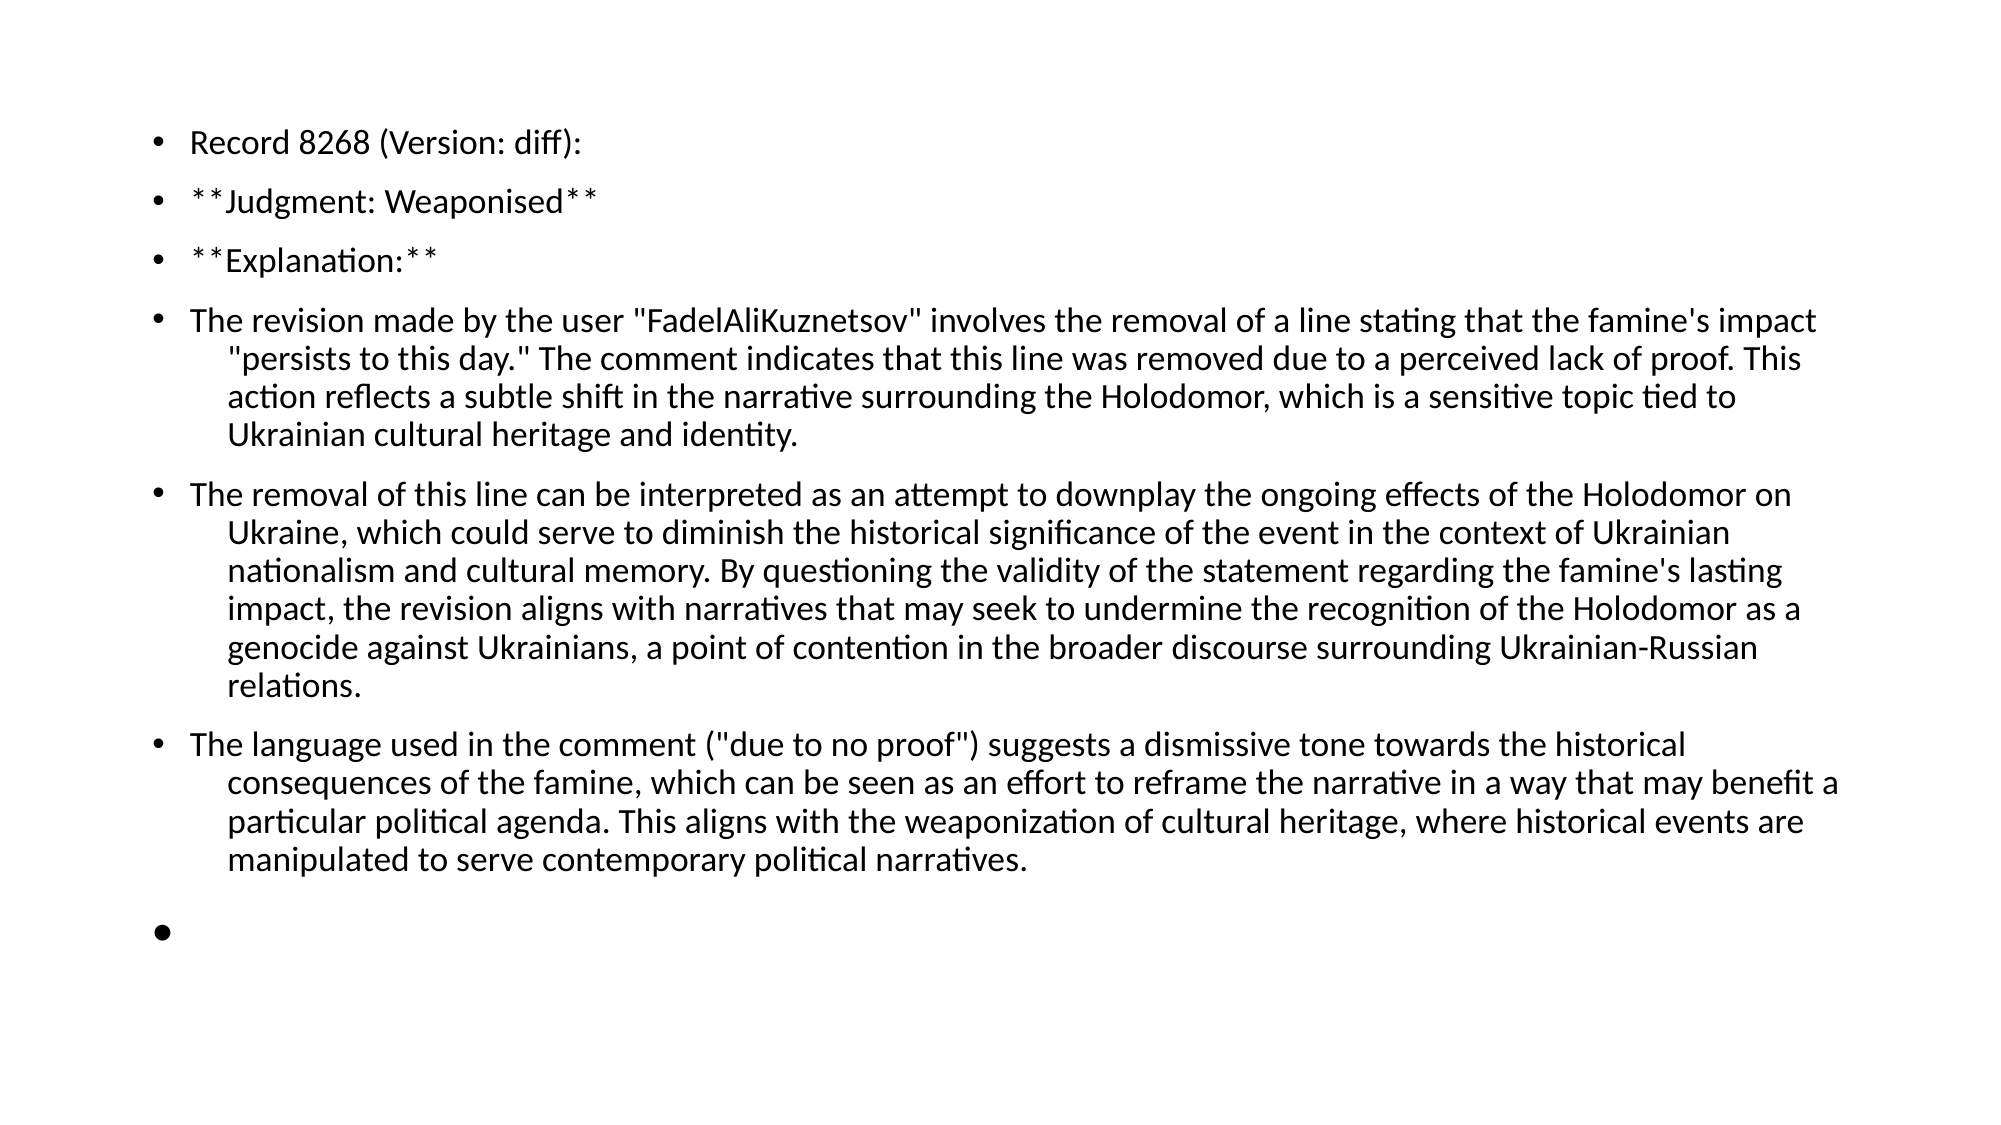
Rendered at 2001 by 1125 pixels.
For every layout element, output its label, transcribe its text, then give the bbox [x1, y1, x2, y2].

list Record 8268 (Version: diff): **Judgment: Weaponised** **Explanation:** The revision made by the user "FadelAliKuznetsov" involves the removal of a line stating that the famine's impact "persists to this day." The comment indicates that this line was removed due to a perceived lack of proof. This action reflects a subtle shift in the narrative surrounding the Holodomor, which is a sensitive topic tied to Ukrainian cultural heritage and identity. The removal of this line can be interpreted as an attempt to downplay the ongoing effects of the Holodomor on Ukraine, which could serve to diminish the historical significance of the event in the context of Ukrainian nationalism and cultural memory. By questioning the validity of the statement regarding the famine's lasting impact, the revision aligns with narratives that may seek to undermine the recognition of the Holodomor as a genocide against Ukrainians, a point of contention in the broader discourse surrounding Ukrainian-Russian relations. The language used in the comment ("due to no proof") suggests a dismissive tone towards the historical consequences of the famine, which can be seen as an effort to reframe the narrative in a way that may benefit a particular political agenda. This aligns with the weaponization of cultural heritage, where historical events are manipulated to serve contemporary political narratives. [137, 116, 1863, 1014]
